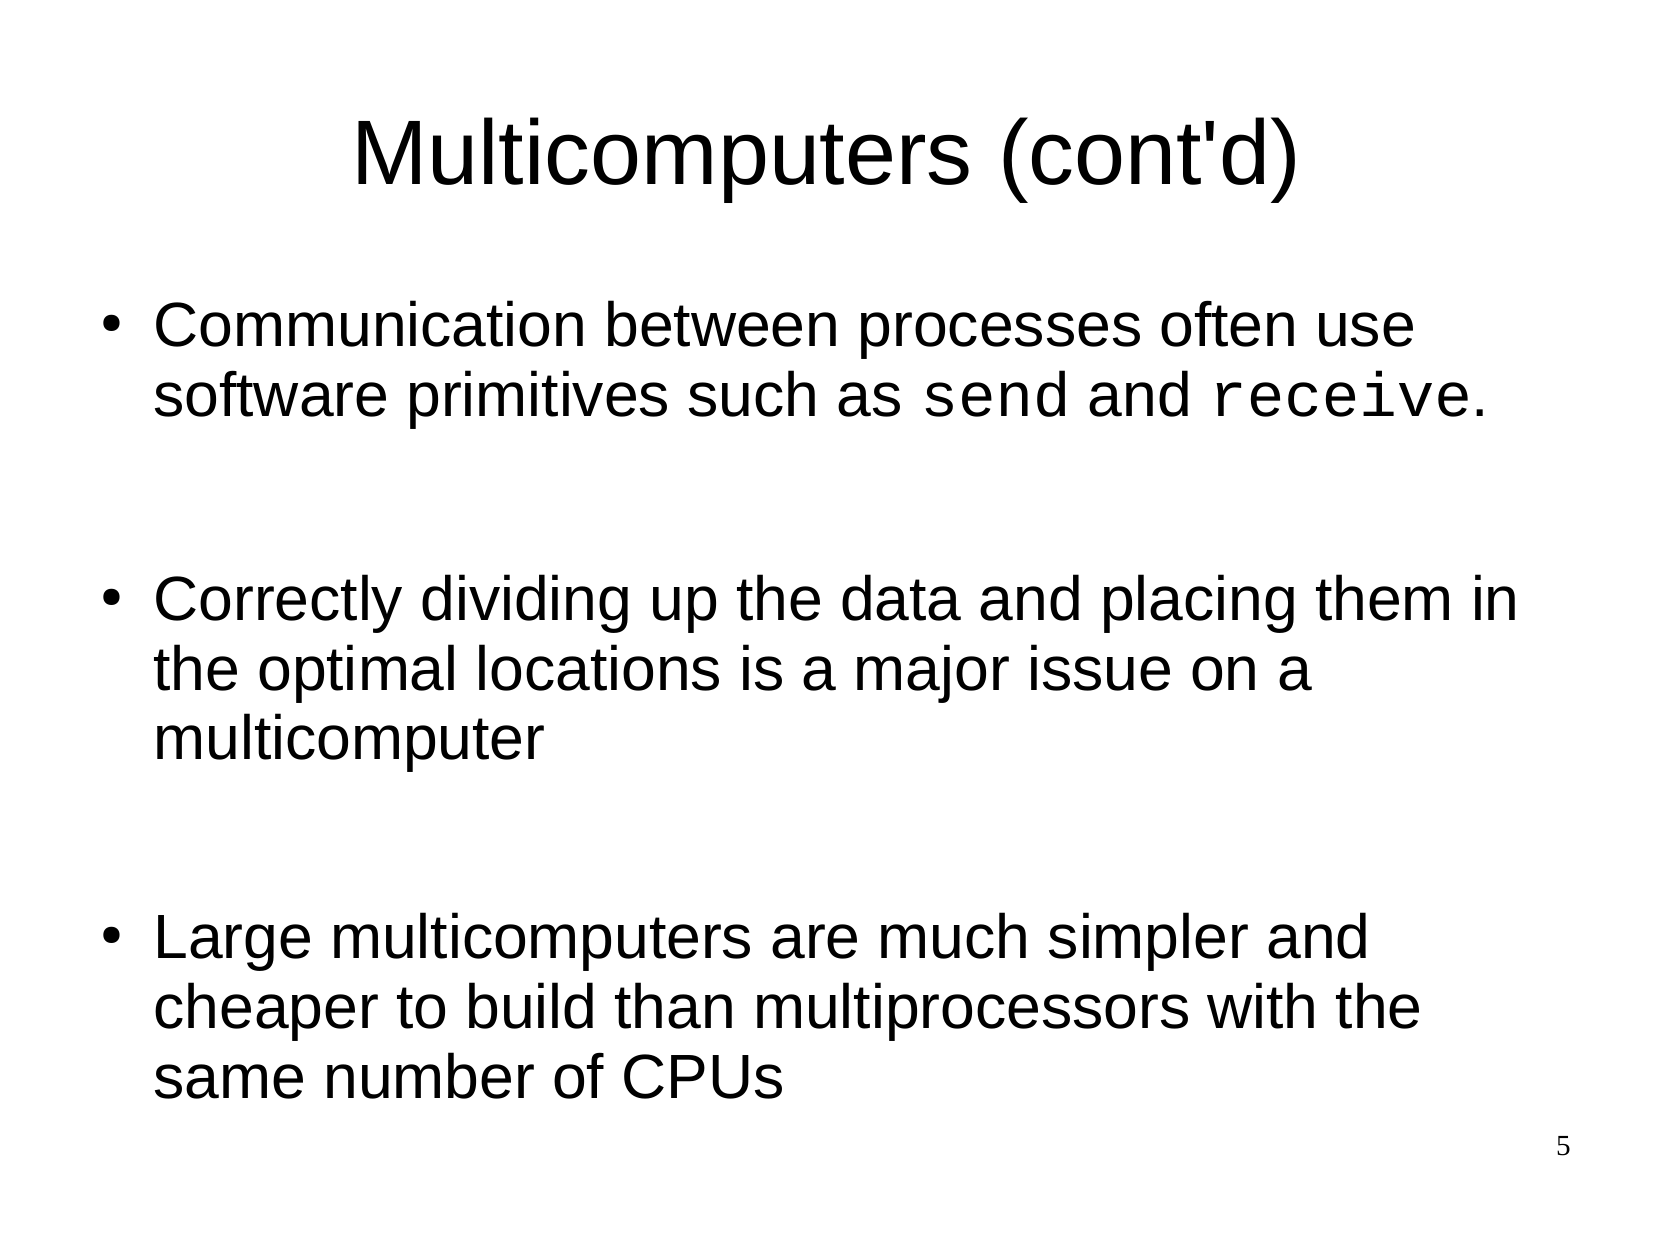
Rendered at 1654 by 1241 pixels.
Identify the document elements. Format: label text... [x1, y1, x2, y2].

title Multicomputers (cont'd) [82, 49, 1571, 257]
list Communication between processes often use software primitives such as send and receive. Correctly dividing up the data and placing them in the optimal locations is a major issue on a multicomputer Large multicomputers are much simpler and cheaper to build than multiprocessors with the same number of CPUs [82, 290, 1538, 1156]
